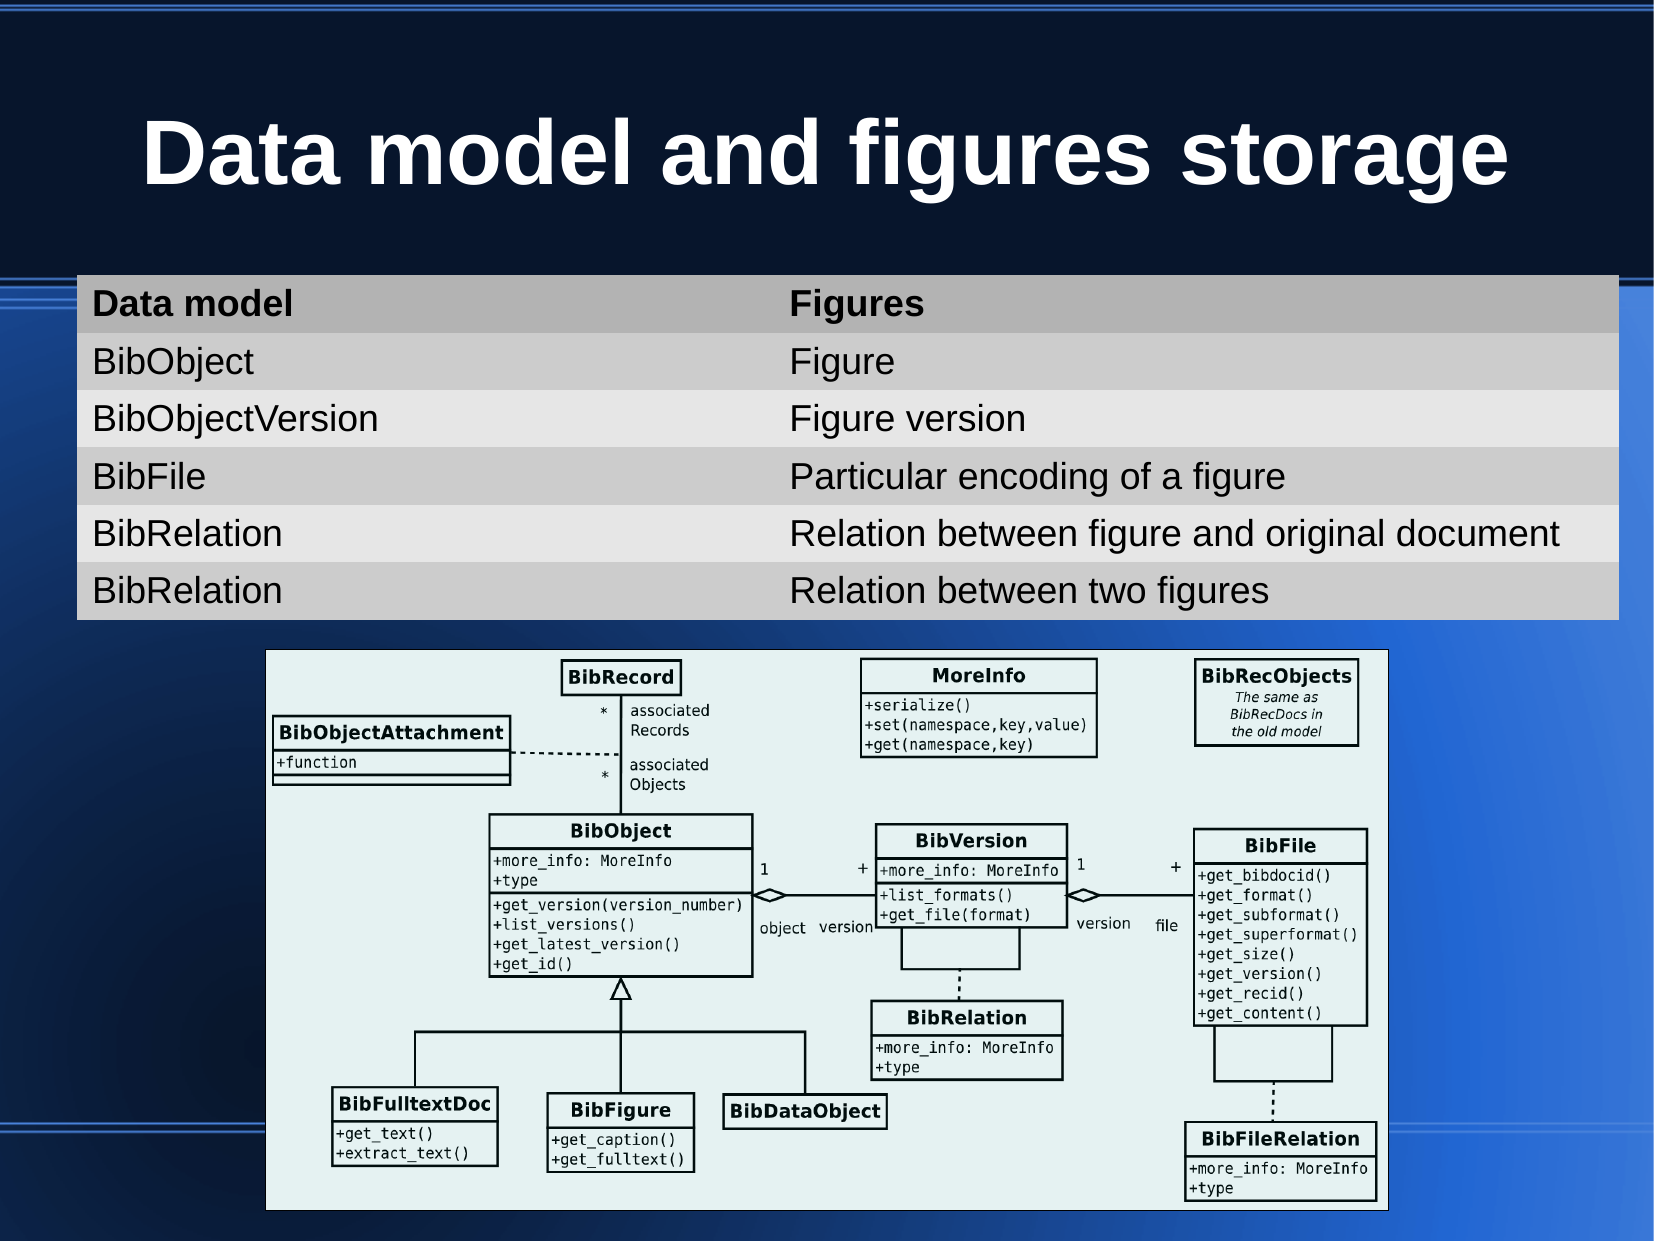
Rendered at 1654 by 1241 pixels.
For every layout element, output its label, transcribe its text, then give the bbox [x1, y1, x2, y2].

table_header Figures [775, 275, 1619, 333]
text_box [265, 649, 1389, 1211]
table_cell BibFile [77, 447, 775, 505]
table_cell BibObject [77, 333, 775, 390]
table_cell BibObjectVersion [77, 390, 775, 447]
table_cell BibRelation [77, 562, 775, 620]
table_cell BibRelation [77, 505, 775, 562]
table_cell Figure [775, 333, 1619, 390]
table_cell Particular encoding of a figure [775, 447, 1619, 505]
table_cell Relation between figure and original document [775, 505, 1619, 562]
table_cell Relation between two figures [775, 562, 1619, 620]
picture [0, 0, 1654, 1241]
table_header Data model [77, 275, 775, 333]
title Data model and figures storage [82, 49, 1571, 257]
table_cell Figure version [775, 390, 1619, 447]
